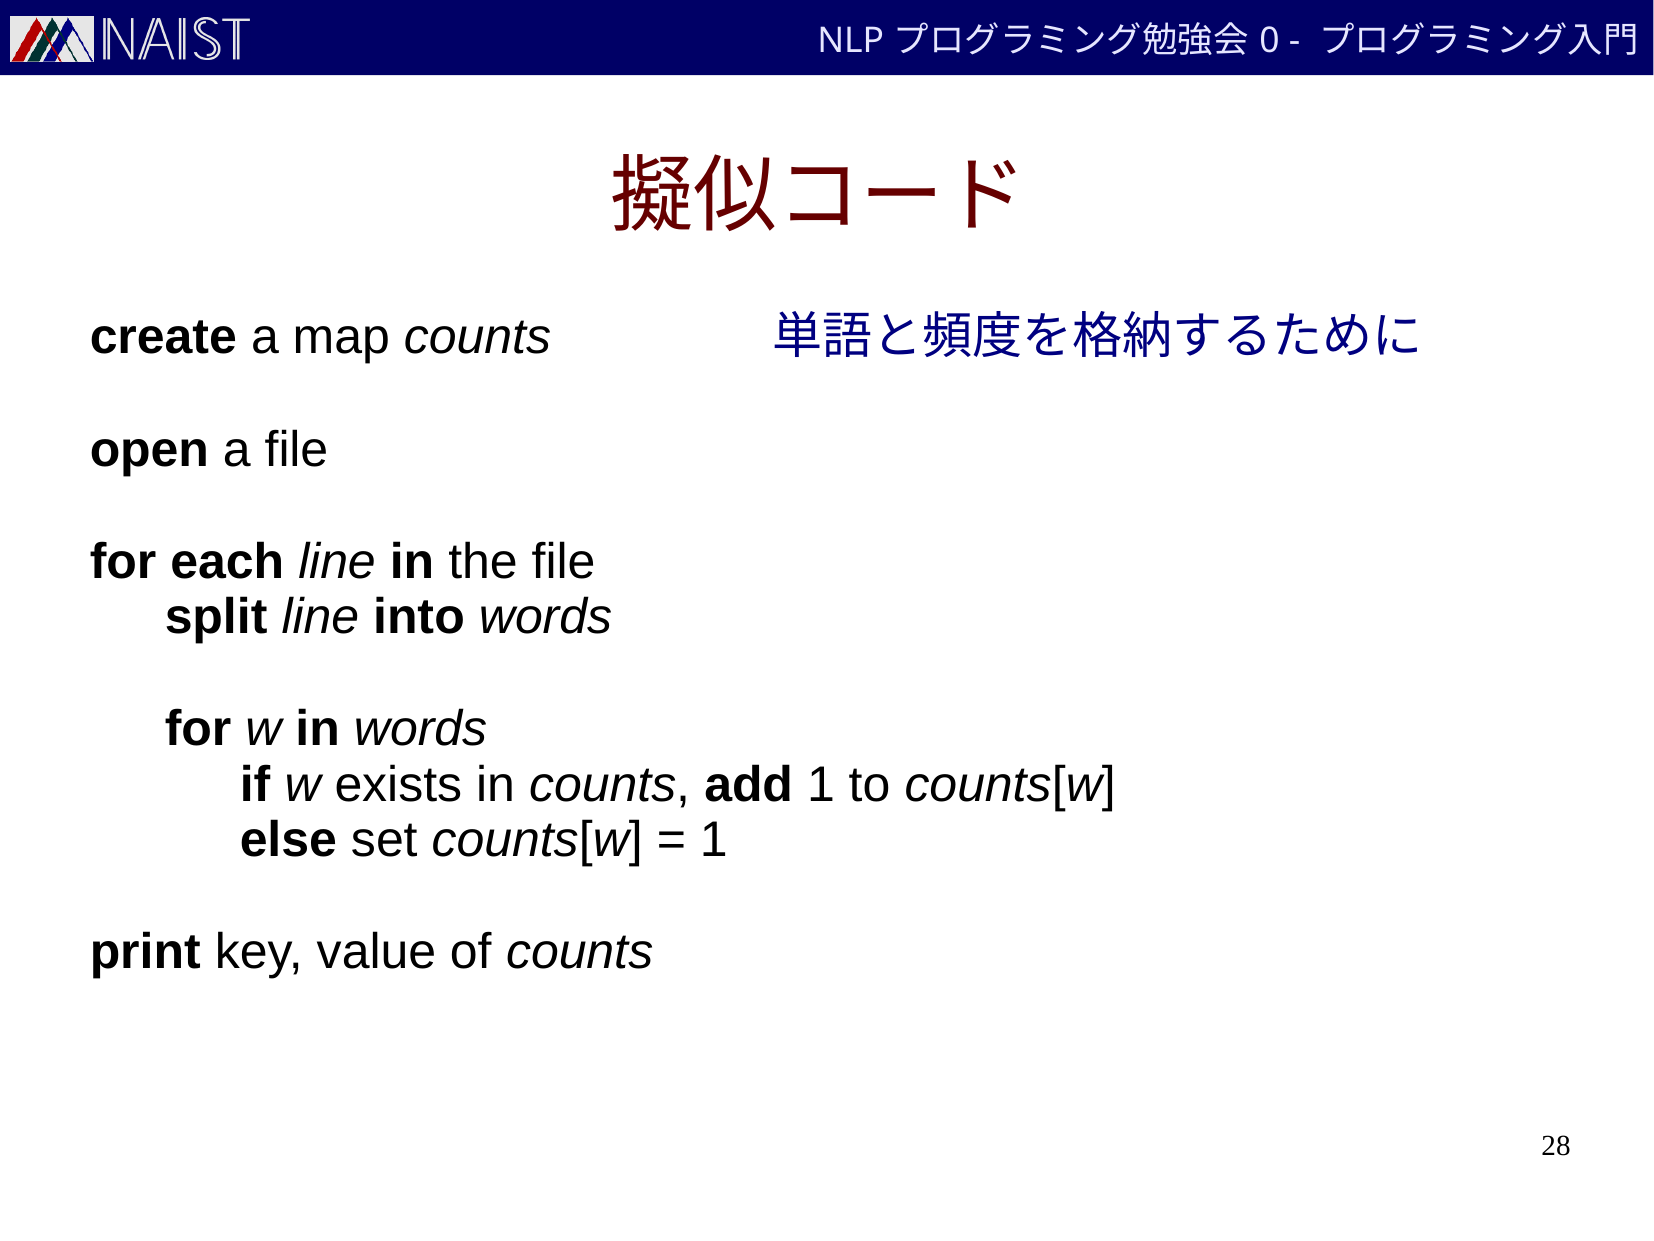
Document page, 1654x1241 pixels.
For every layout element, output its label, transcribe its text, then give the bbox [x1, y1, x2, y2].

picture [102, 17, 251, 60]
picture [10, 16, 94, 62]
title 擬似コード [75, 92, 1564, 285]
text_box create a map counts 単語と頻度を格納するために open a file for each line in the file split line into words for w in words if w exists in counts, add 1 to counts[w] else set counts[w] = 1 print key, value of counts [75, 300, 1438, 987]
